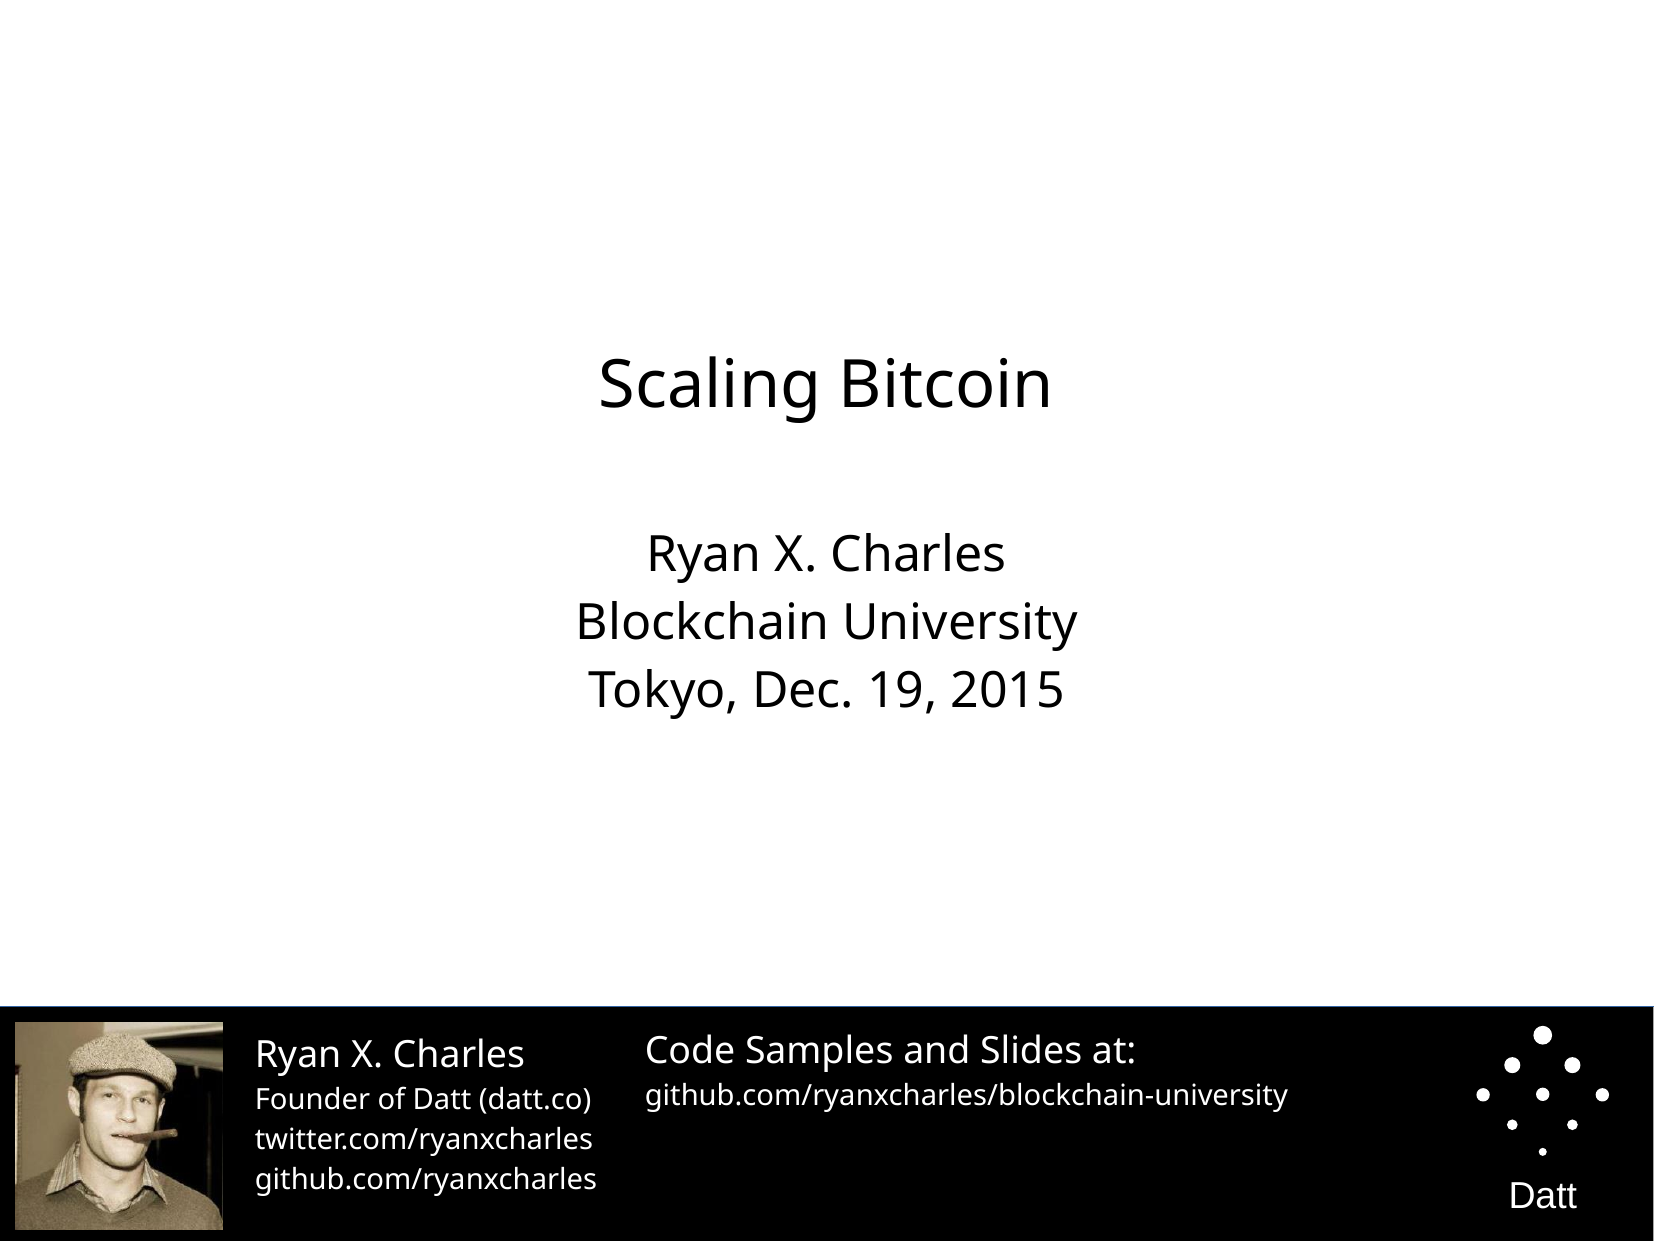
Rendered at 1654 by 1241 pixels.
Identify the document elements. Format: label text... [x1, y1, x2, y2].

text_box Datt [1452, 1167, 1633, 1241]
text_box Ryan X. Charles Founder of Datt (datt.co) twitter.com/ryanxcharles github.com/ryanxcharles [240, 1020, 976, 1241]
text_box Code Samples and Slides at: github.com/ryanxcharles/blockchain-university [630, 1015, 1403, 1156]
picture [1475, 1023, 1611, 1159]
text_box [0, 1006, 1654, 1241]
text_box Scaling Bitcoin Ryan X. Charles Blockchain University Tokyo, Dec. 19, 2015 [82, 49, 1571, 1010]
picture [15, 1022, 223, 1231]
